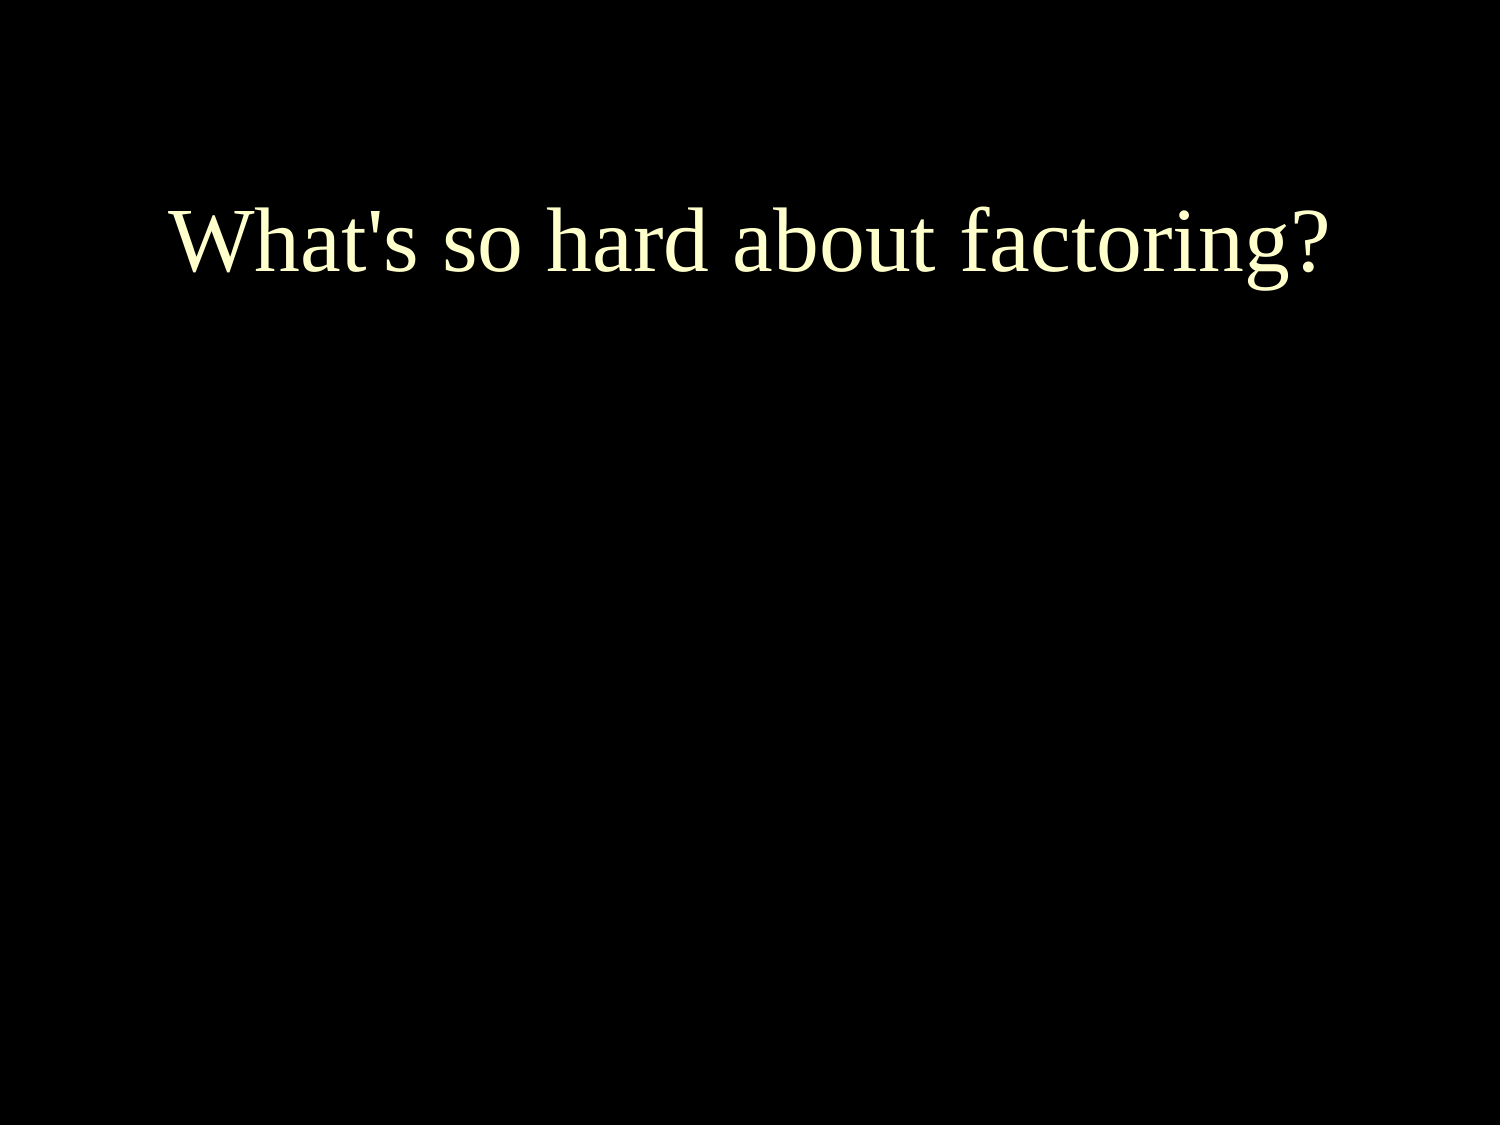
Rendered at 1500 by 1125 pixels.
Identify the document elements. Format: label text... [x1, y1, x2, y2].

title What's so hard about factoring? [22, 145, 1480, 336]
